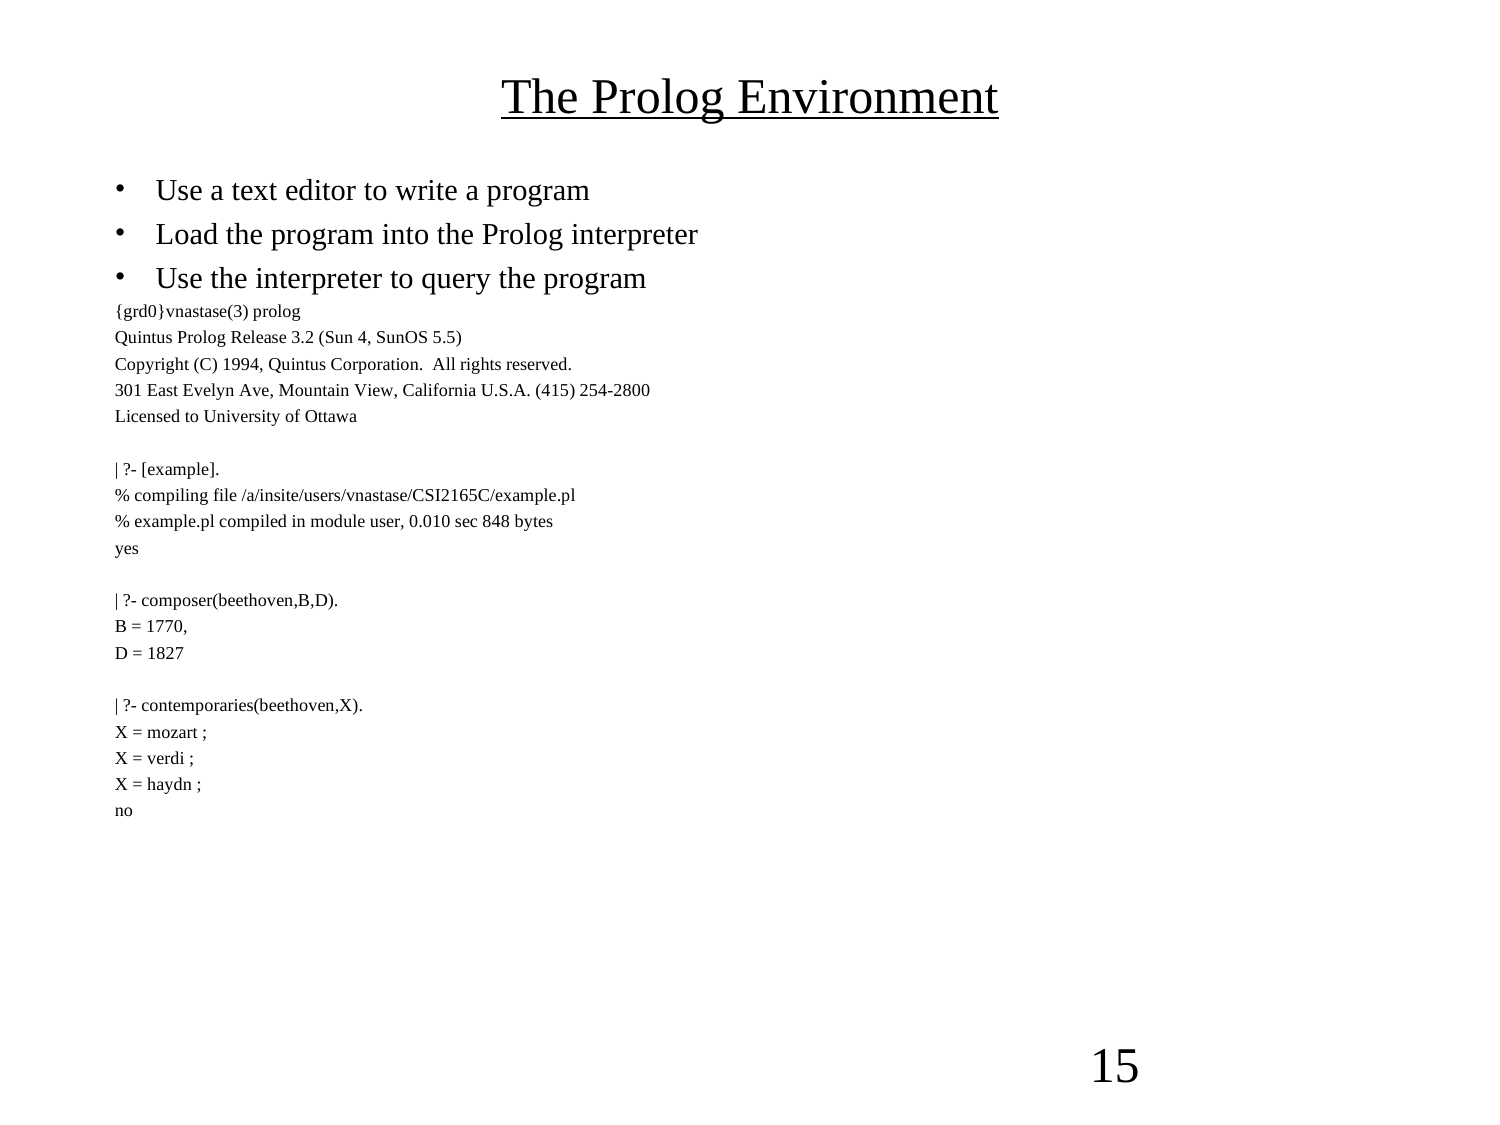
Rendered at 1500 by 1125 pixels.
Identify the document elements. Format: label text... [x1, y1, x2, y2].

title The Prolog Environment [112, 0, 1388, 188]
list Use a text editor to write a program Load the program into the Prolog interpreter Use the interpreter to query the program {grd0}vnastase(3) prolog Quintus Prolog Release 3.2 (Sun 4, SunOS 5.5) Copyright (C) 1994, Quintus Corporation. All rights reserved. 301 East Evelyn Ave, Mountain View, California U.S.A. (415) 254-2800 Licensed to University of Ottawa | ?- [example]. % compiling file /a/insite/users/vnastase/CSI2165C/example.pl % example.pl compiled in module user, 0.010 sec 848 bytes yes | ?- composer(beethoven,B,D). B = 1770, D = 1827 | ?- contemporaries(beethoven,X). X = mozart ; X = verdi ; X = haydn ; no [99, 162, 1375, 838]
